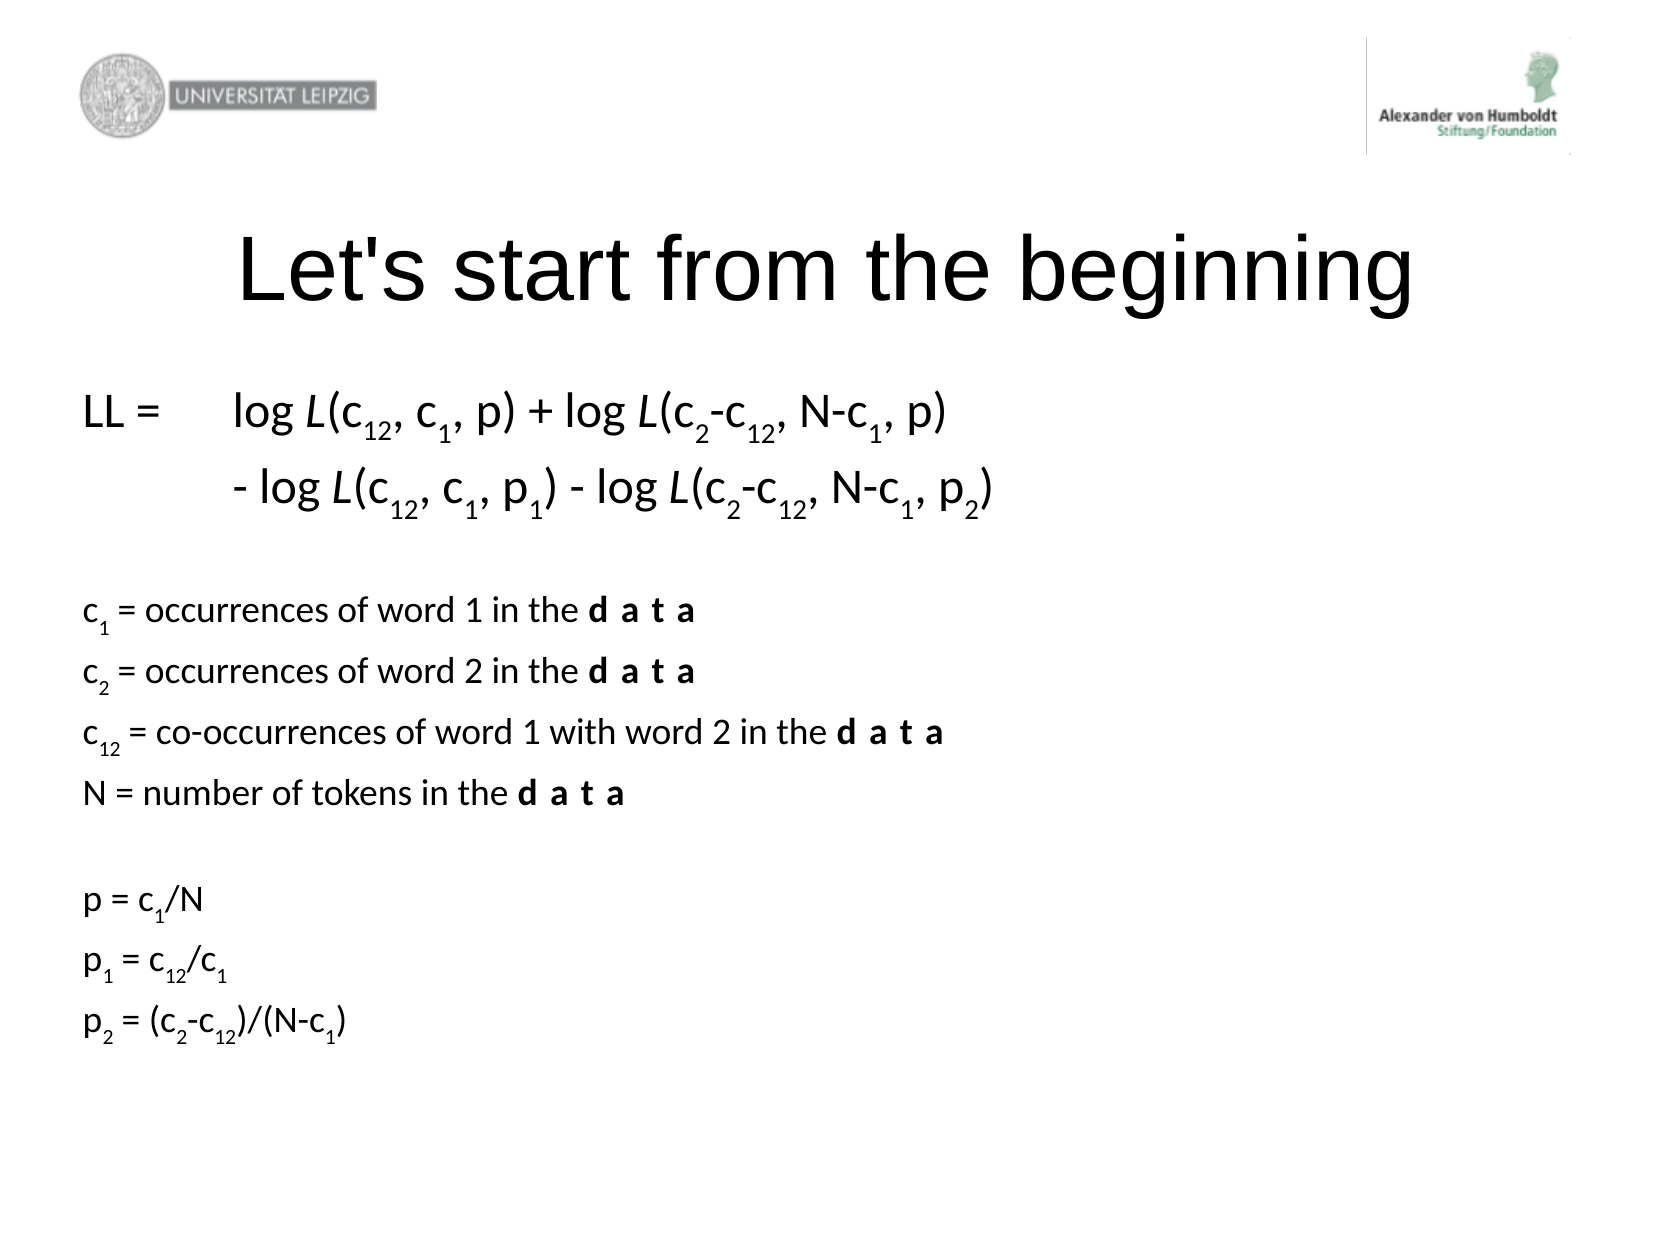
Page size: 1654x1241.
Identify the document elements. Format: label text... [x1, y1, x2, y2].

picture [76, 49, 383, 144]
list LL = log L(c12, c1, p) + log L(c2-c12, N-c1, p) - log L(c12, c1, p1) - log L(c2-c12, N-c1, p2) c1 = occurrences of word 1 in the data c2 = occurrences of word 2 in the data c12 = co-occurrences of word 1 with word 2 in the data N = number of tokens in the data p = c1/N p1 = c12/c1 p2 = (c2-c12)/(N-c1) [82, 390, 1571, 1110]
picture [1365, 37, 1572, 155]
title Let's start from the beginning [82, 165, 1571, 373]
